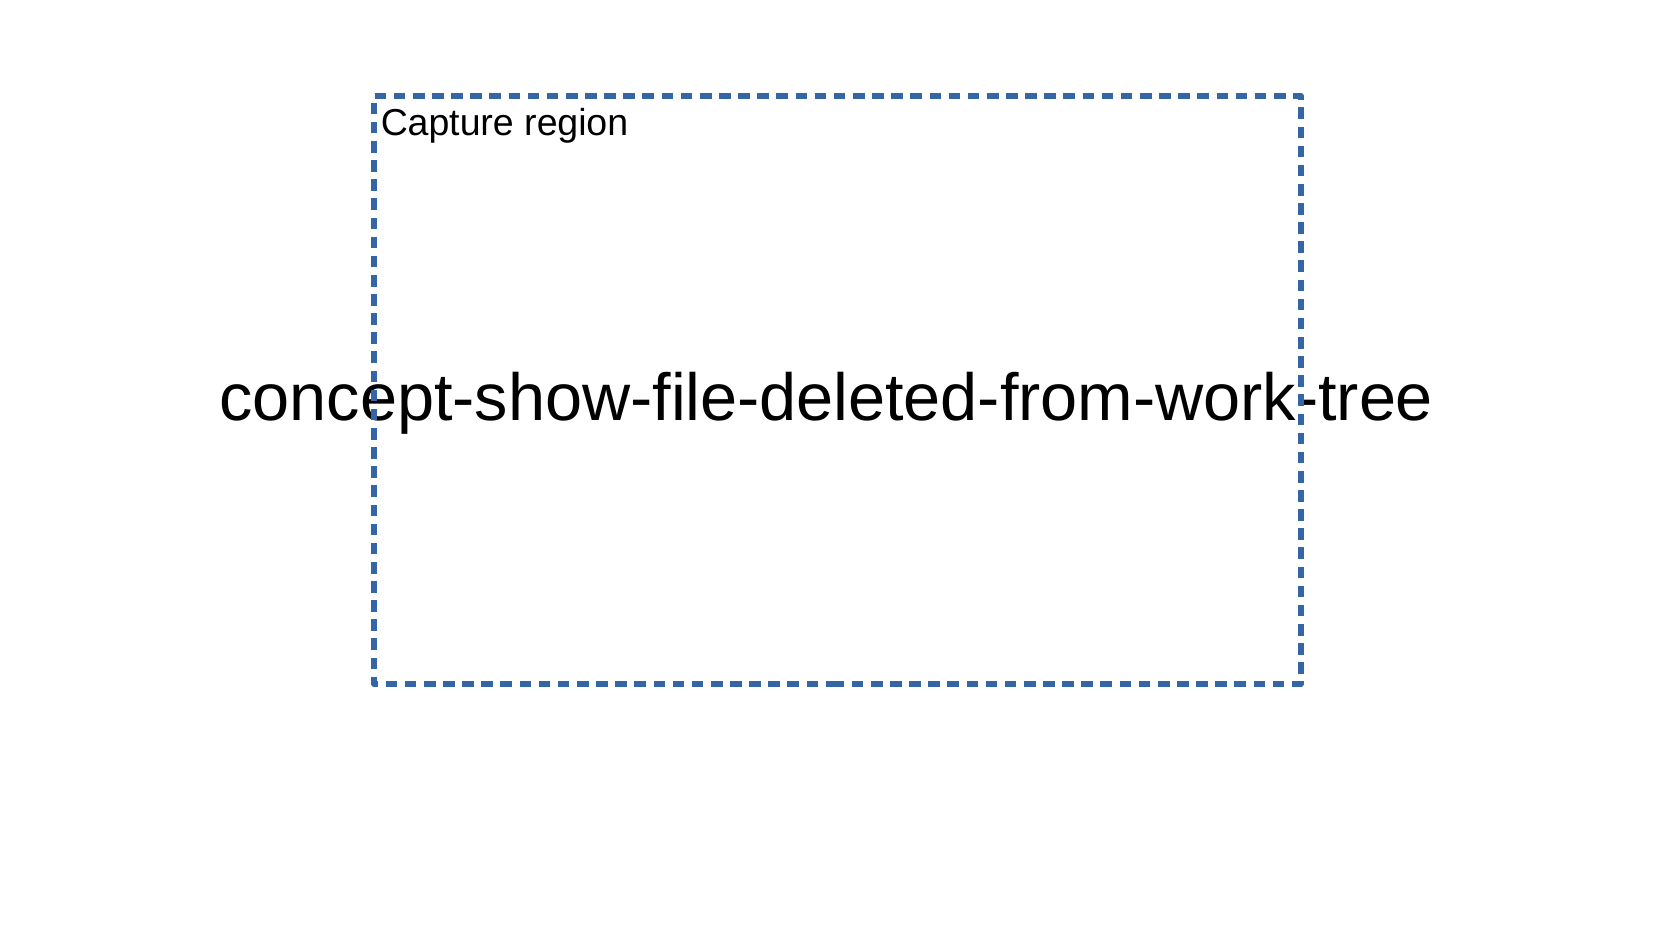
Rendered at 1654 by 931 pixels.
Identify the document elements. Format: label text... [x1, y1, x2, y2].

text_box Capture region [366, 94, 644, 152]
subtitle concept-show-file-deleted-from-work-tree [82, 37, 1571, 757]
